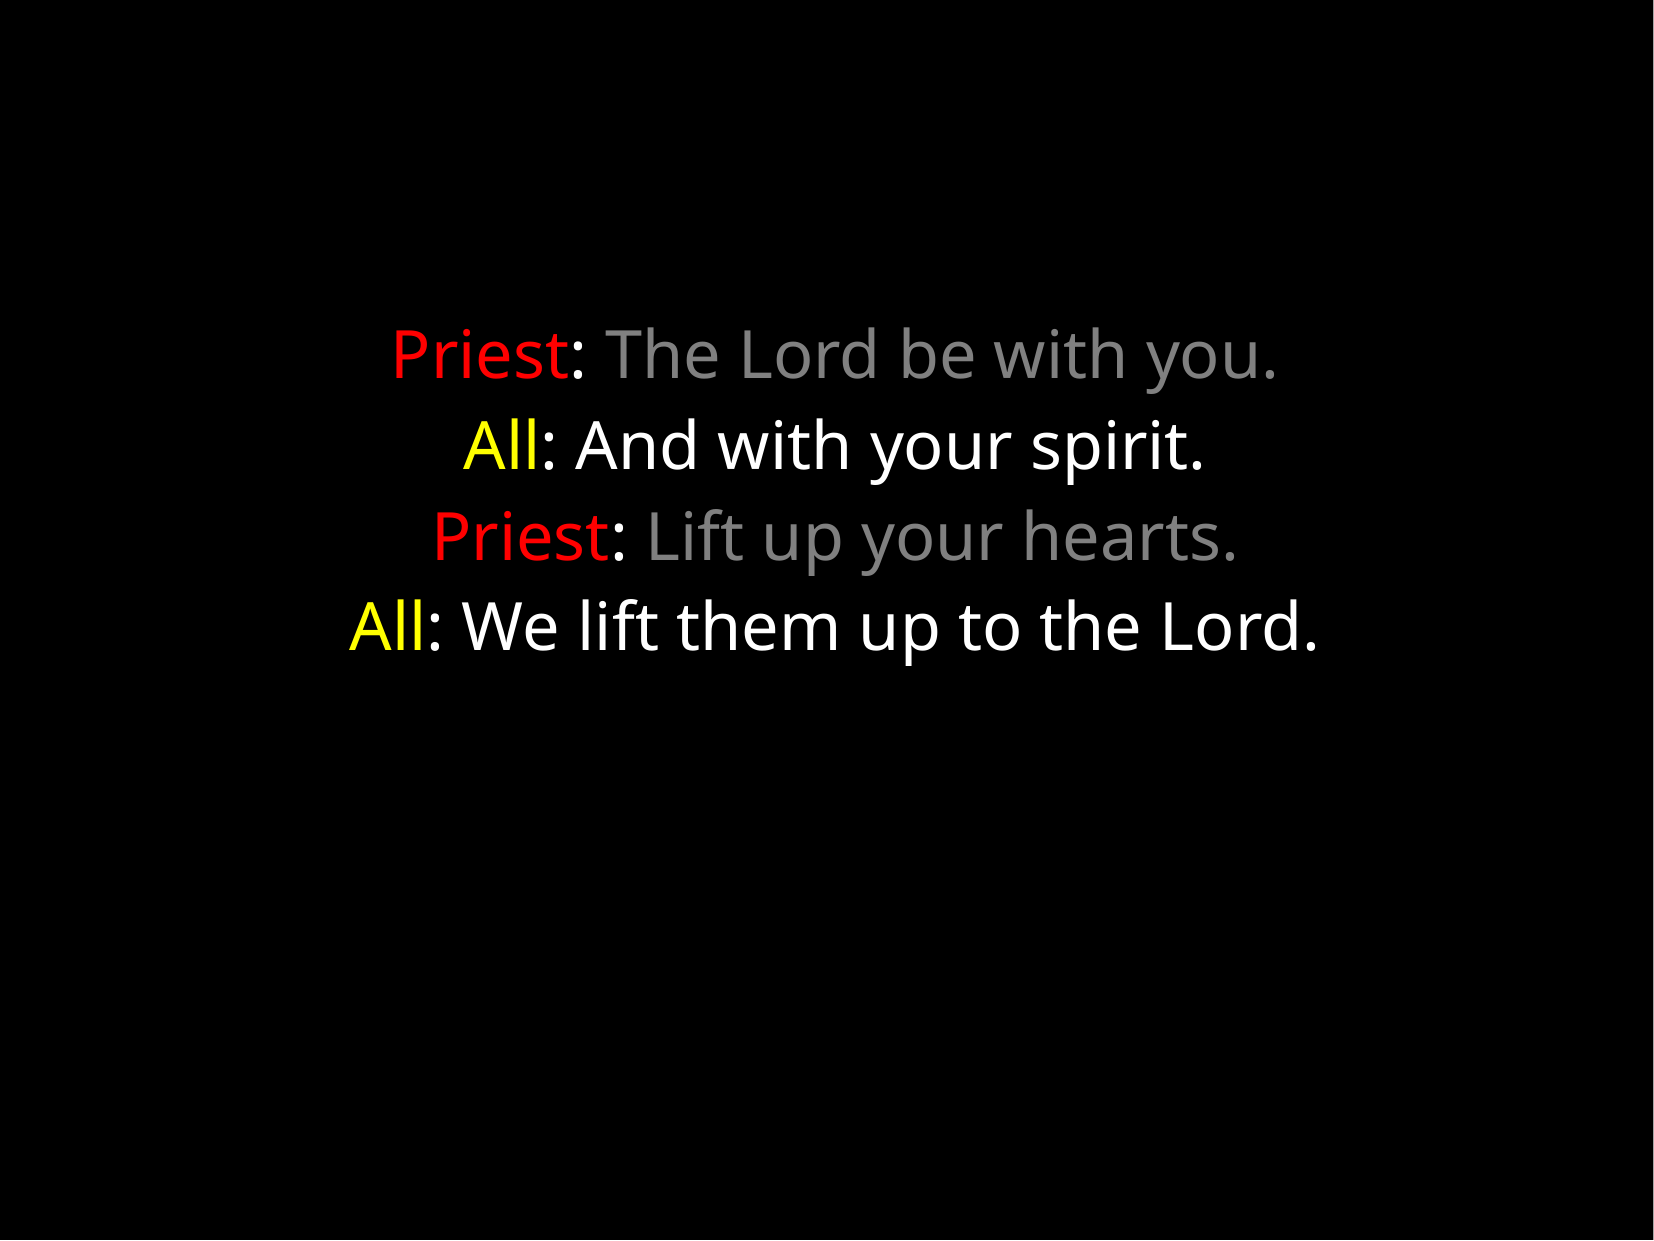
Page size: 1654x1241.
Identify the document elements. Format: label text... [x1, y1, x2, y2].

list Priest: The Lord be with you. All: And with your spirit. Priest: Lift up your hearts. All: We lift them up to the Lord. [0, 307, 1654, 1027]
